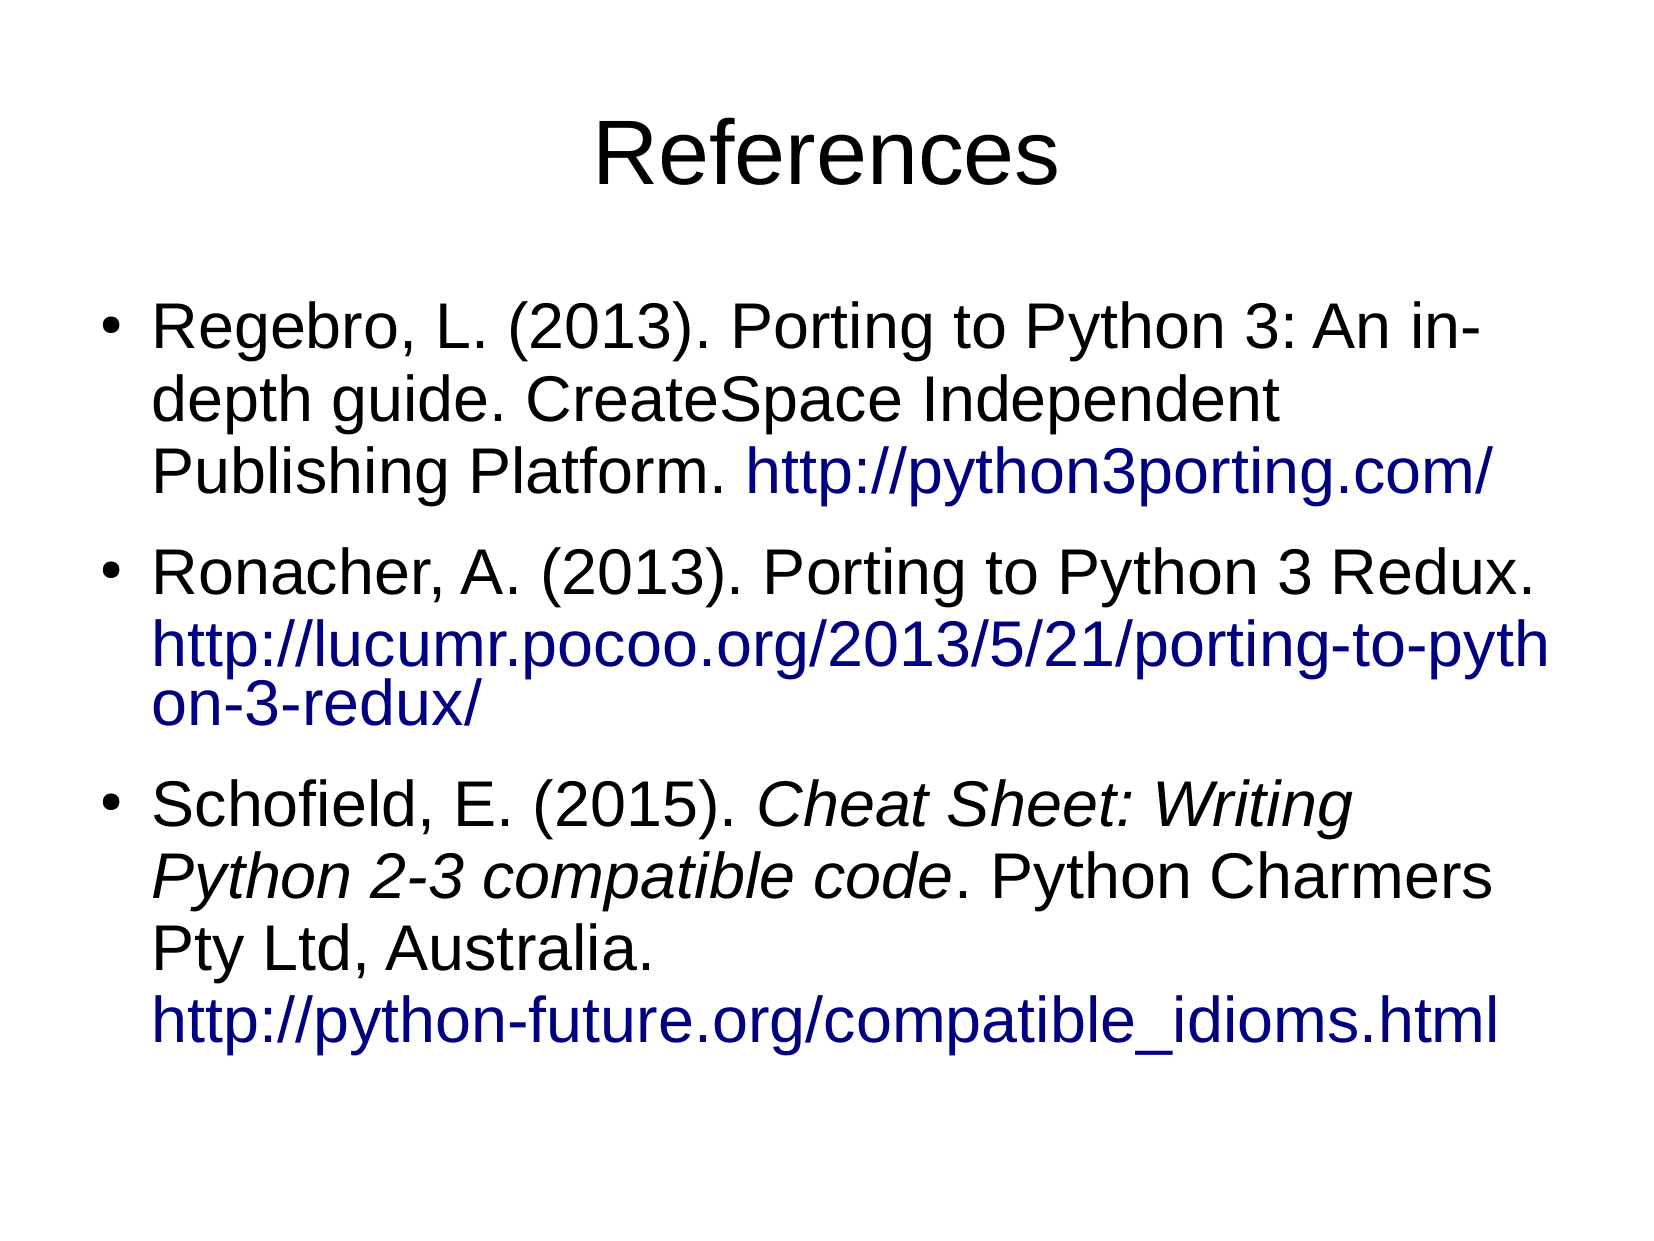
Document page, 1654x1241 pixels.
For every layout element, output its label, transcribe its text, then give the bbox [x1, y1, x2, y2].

title References [82, 49, 1571, 257]
list Regebro, L. (2013). Porting to Python 3: An in-depth guide. CreateSpace Independent Publishing Platform. http://python3porting.com/ Ronacher, A. (2013). Porting to Python 3 Redux. http://lucumr.pocoo.org/2013/5/21/porting-to-python-3-redux/ Schofield, E. (2015). Cheat Sheet: Writing Python 2-3 compatible code. Python Charmers Pty Ltd, Australia. http://python-future.org/compatible_idioms.html [82, 290, 1571, 1010]
